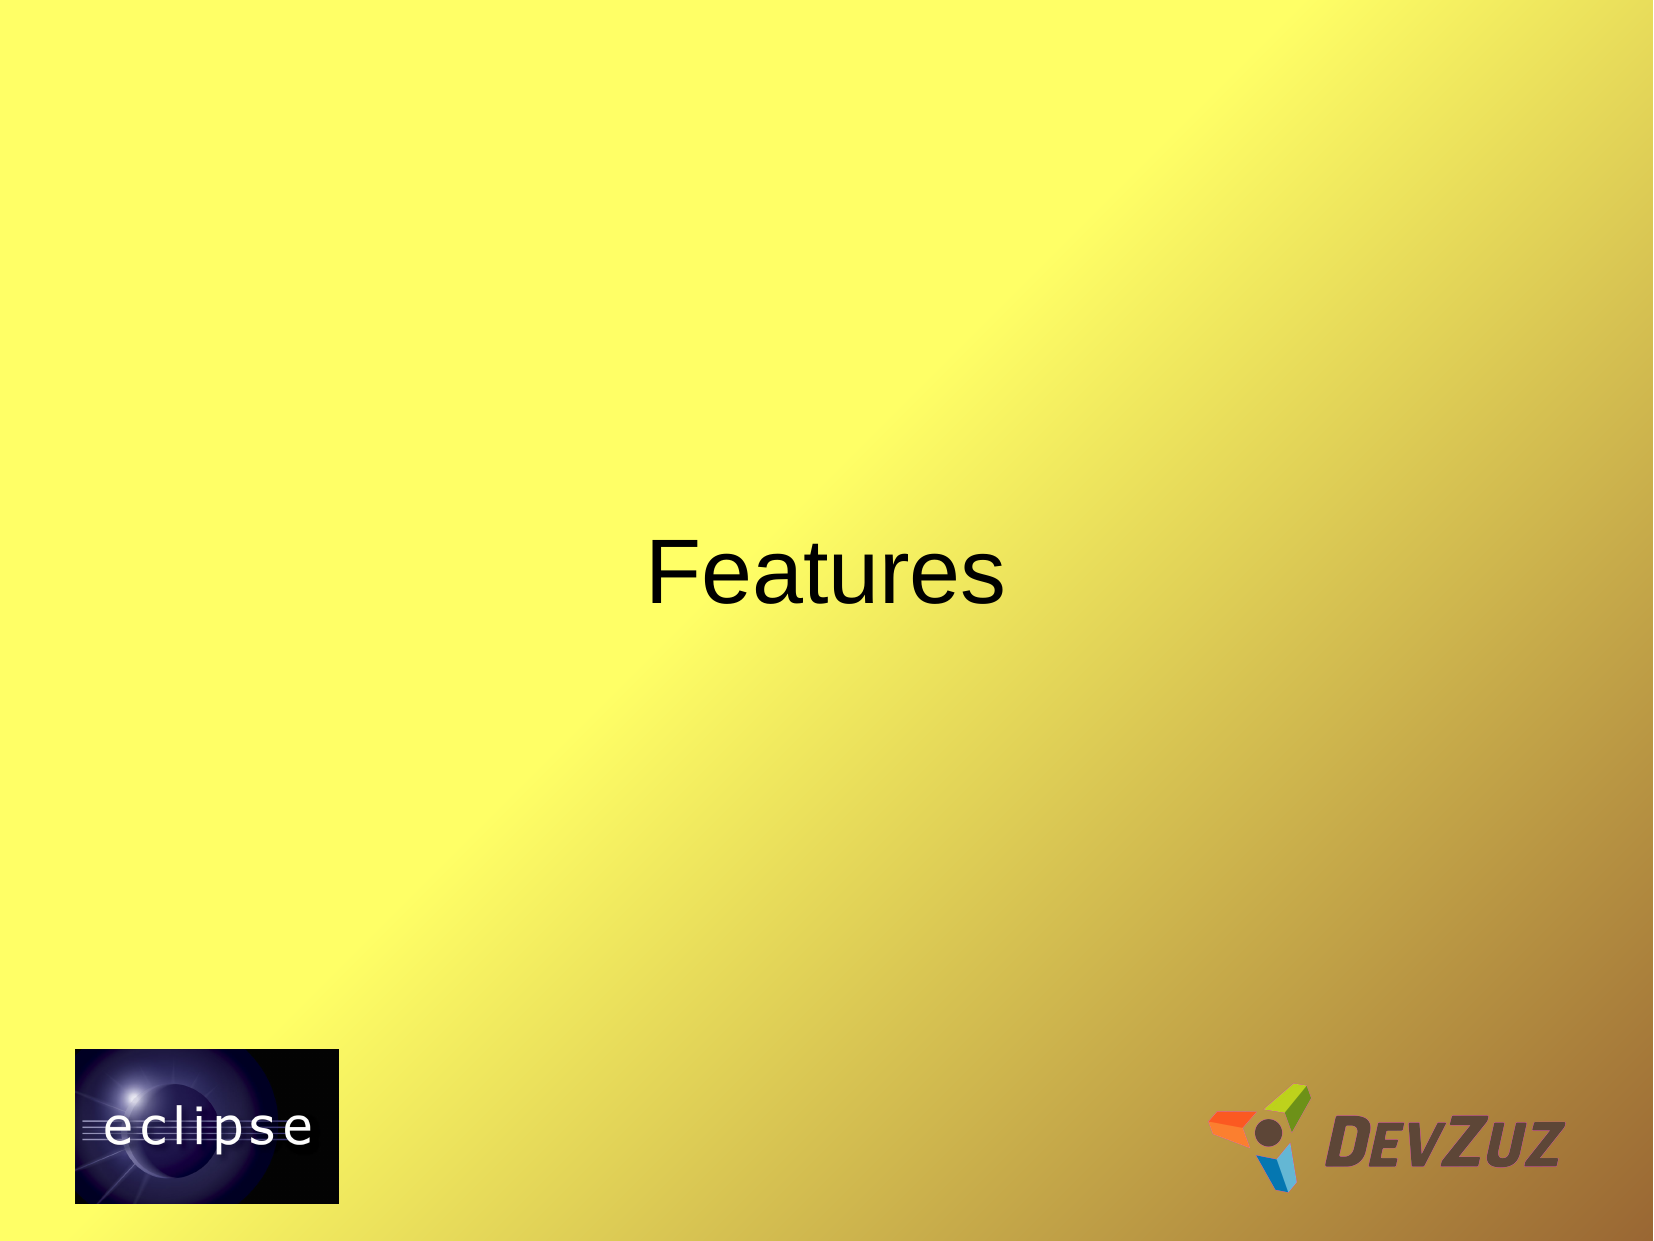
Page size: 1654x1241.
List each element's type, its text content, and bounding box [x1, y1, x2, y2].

picture [1199, 1074, 1575, 1201]
title Features [82, 468, 1571, 676]
picture [75, 1049, 339, 1204]
